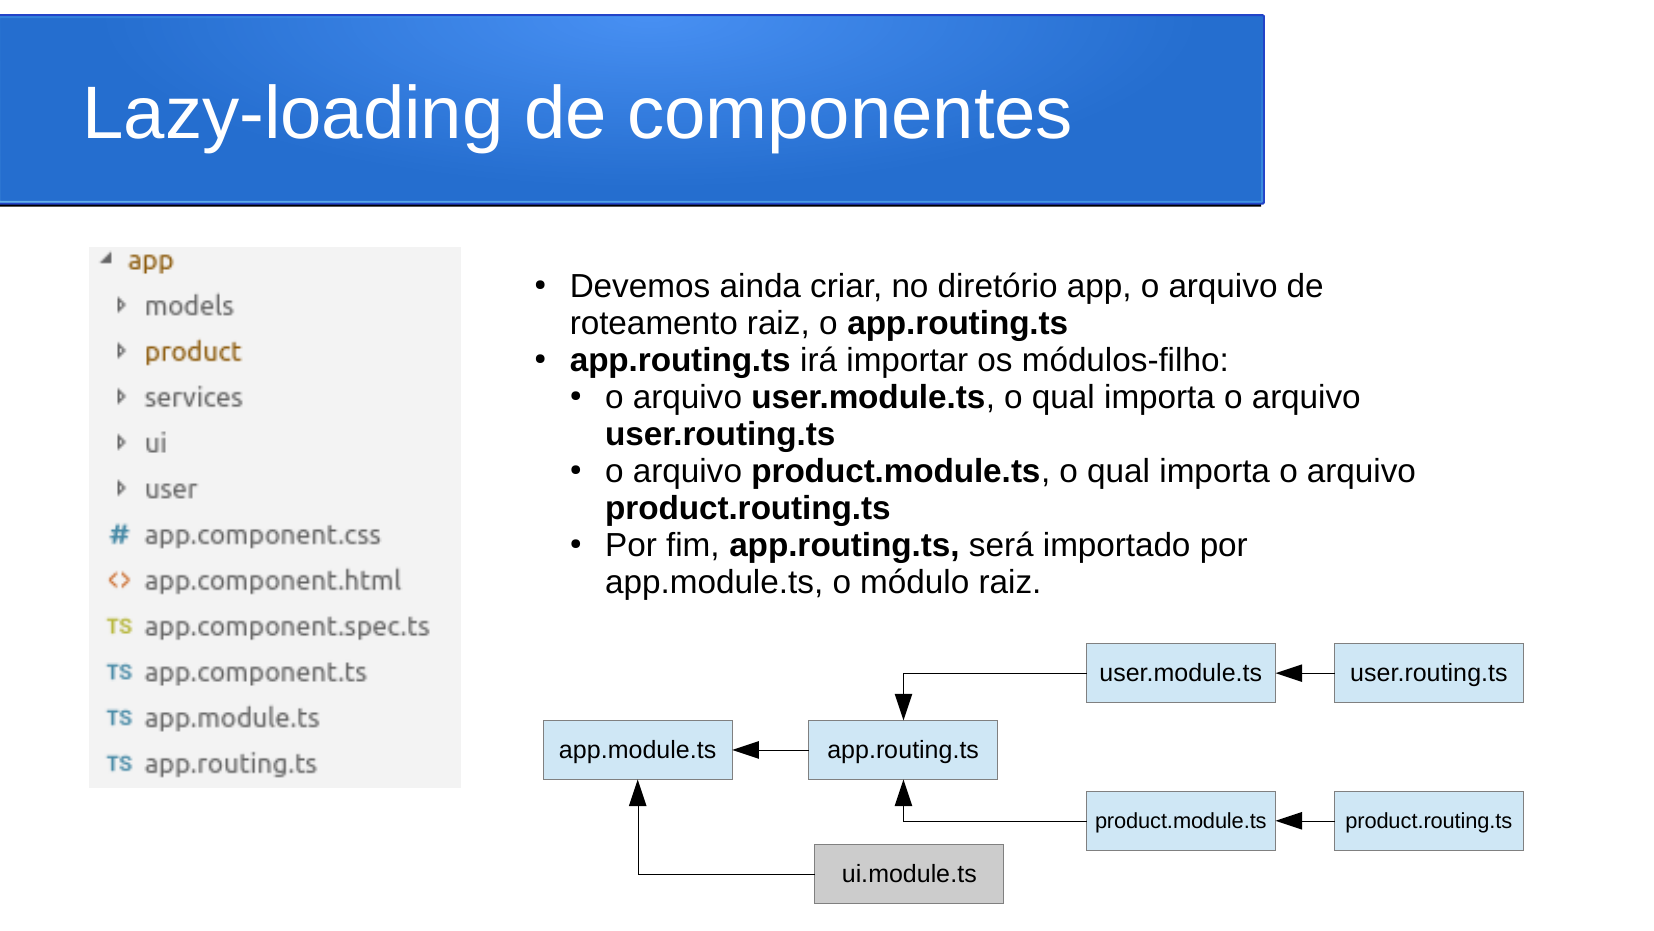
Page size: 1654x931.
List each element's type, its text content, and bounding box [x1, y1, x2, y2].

text_box Devemos ainda criar, no diretório app, o arquivo de roteamento raiz, o app.routing.ts app.routing.ts irá importar os módulos-filho: o arquivo user.module.ts, o qual importa o arquivo user.routing.ts o arquivo product.module.ts, o qual importa o arquivo product.routing.ts Por fim, app.routing.ts, será importado por app.module.ts, o módulo raiz. [519, 259, 1453, 608]
text_box ui.module.ts [814, 844, 1004, 904]
text_box user.routing.ts [1334, 643, 1524, 703]
text_box user.module.ts [1086, 643, 1276, 703]
text_box product.routing.ts [1334, 791, 1524, 851]
picture [89, 247, 461, 788]
text_box app.routing.ts [808, 720, 998, 780]
text_box app.module.ts [543, 720, 733, 780]
title Lazy-loading de componentes [82, 0, 1235, 234]
text_box product.module.ts [1086, 791, 1276, 851]
